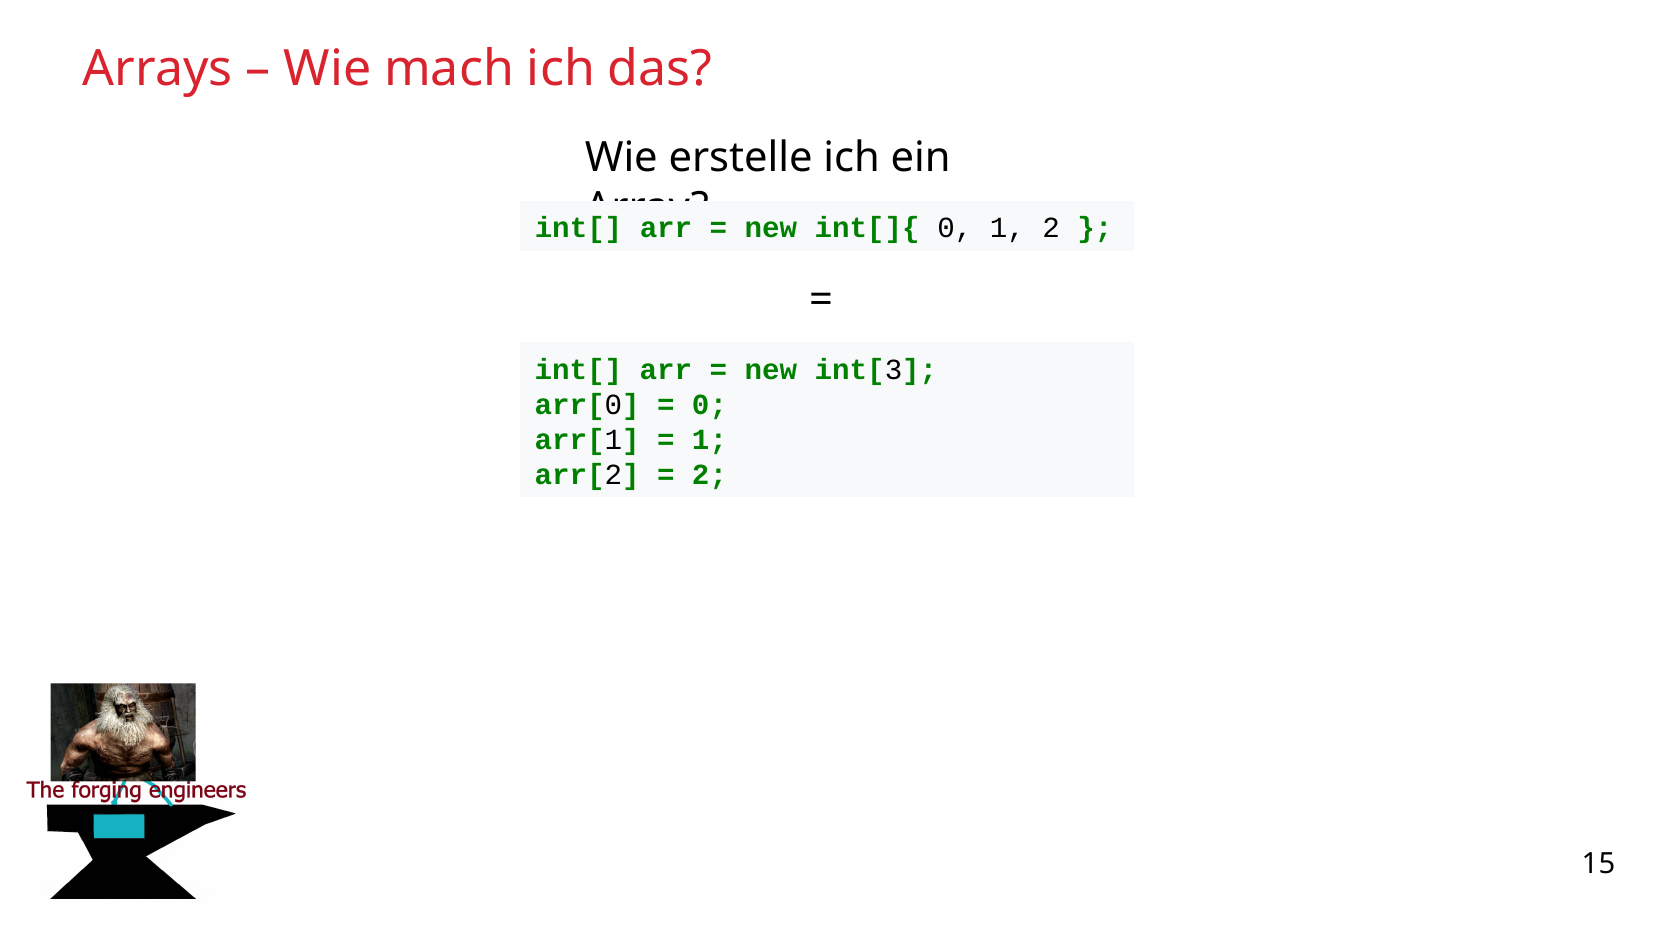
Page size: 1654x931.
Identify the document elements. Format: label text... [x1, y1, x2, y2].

text_box = [809, 271, 845, 319]
title Arrays – Wie mach ich das? [82, 37, 1571, 95]
text_box int[] arr = new int[]{ 0, 1, 2 }; [520, 201, 1134, 251]
text_box int[] arr = new int[3]; arr[0] = 0; arr[1] = 1; arr[2] = 2; [520, 342, 1134, 497]
picture [17, 679, 254, 916]
text_box Wie erstelle ich ein Array? [584, 129, 1069, 178]
